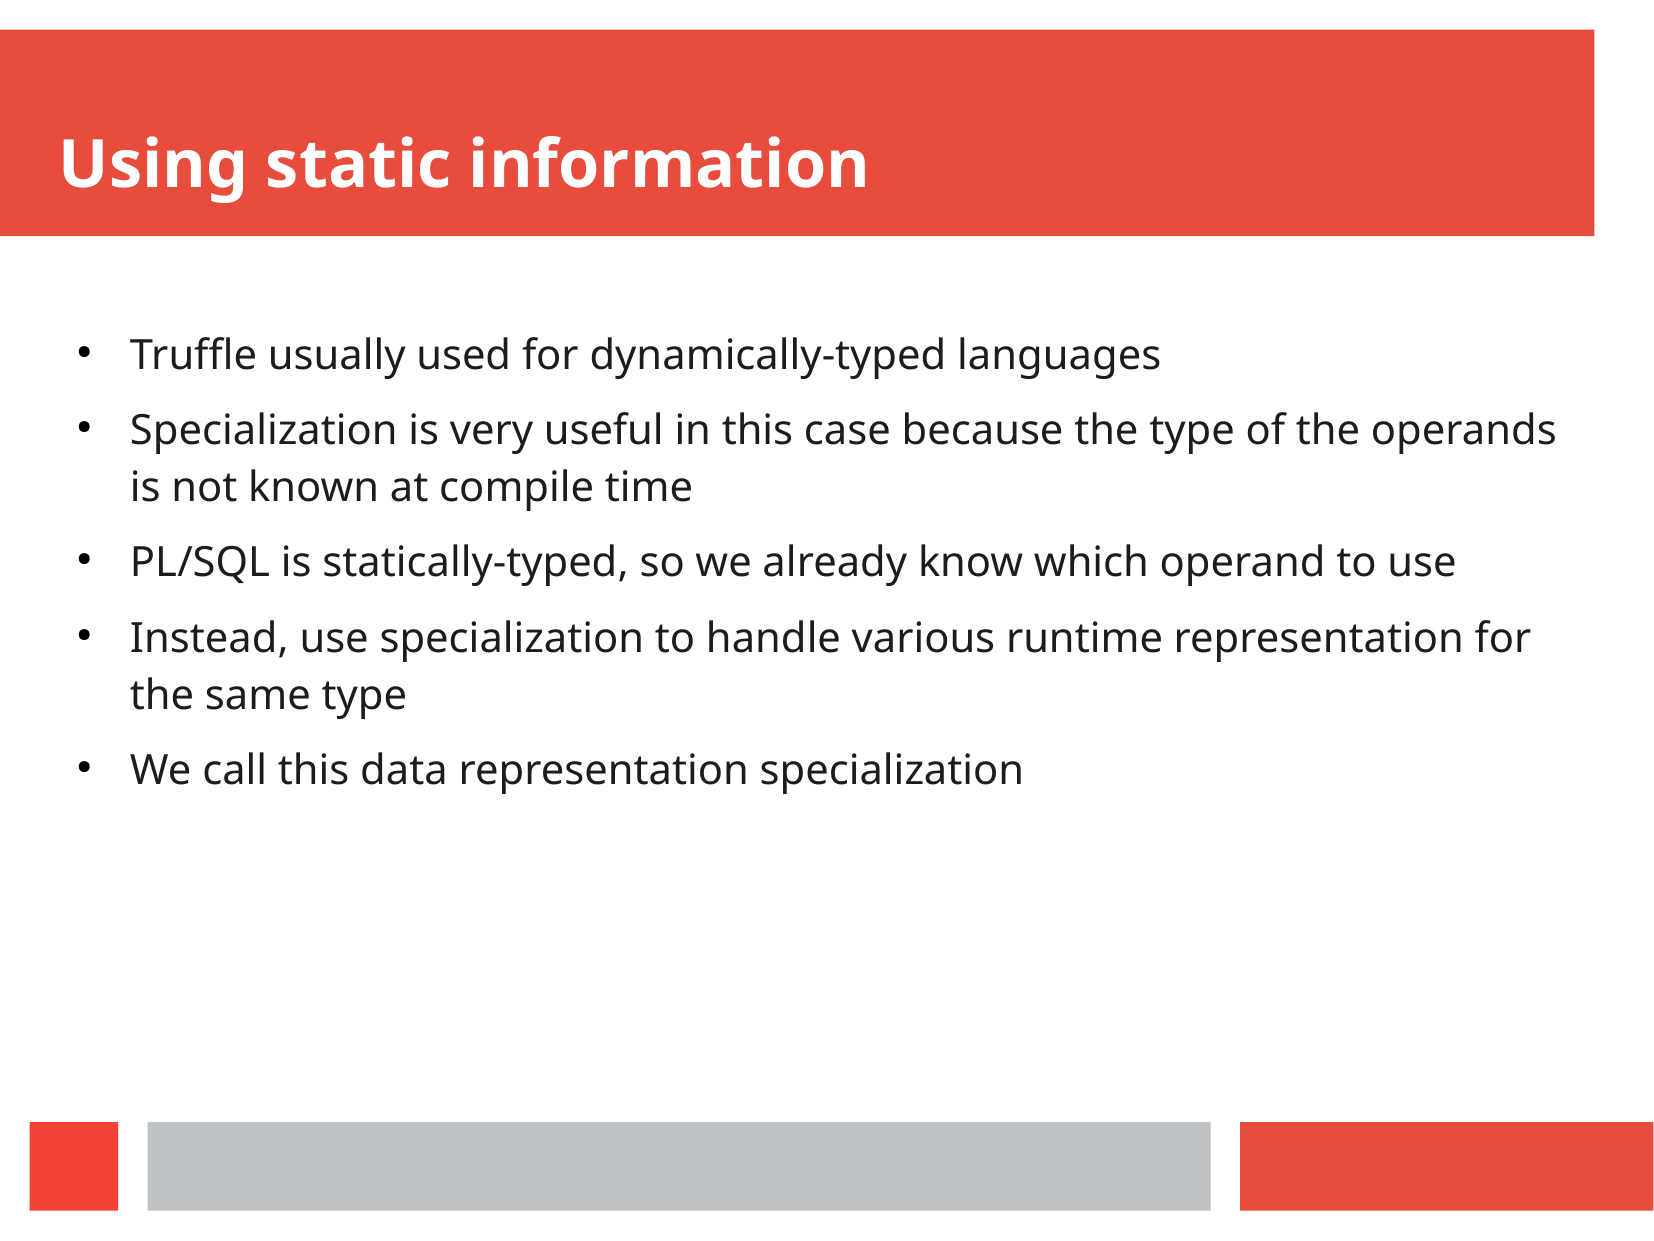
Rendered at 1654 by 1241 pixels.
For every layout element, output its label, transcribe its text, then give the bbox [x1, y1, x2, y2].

list Truffle usually used for dynamically-typed languages Specialization is very useful in this case because the type of the operands is not known at compile time PL/SQL is statically-typed, so we already know which operand to use Instead, use specialization to handle various runtime representation for the same type We call this data representation specialization [59, 324, 1565, 1093]
title Using static information [59, 59, 1595, 207]
